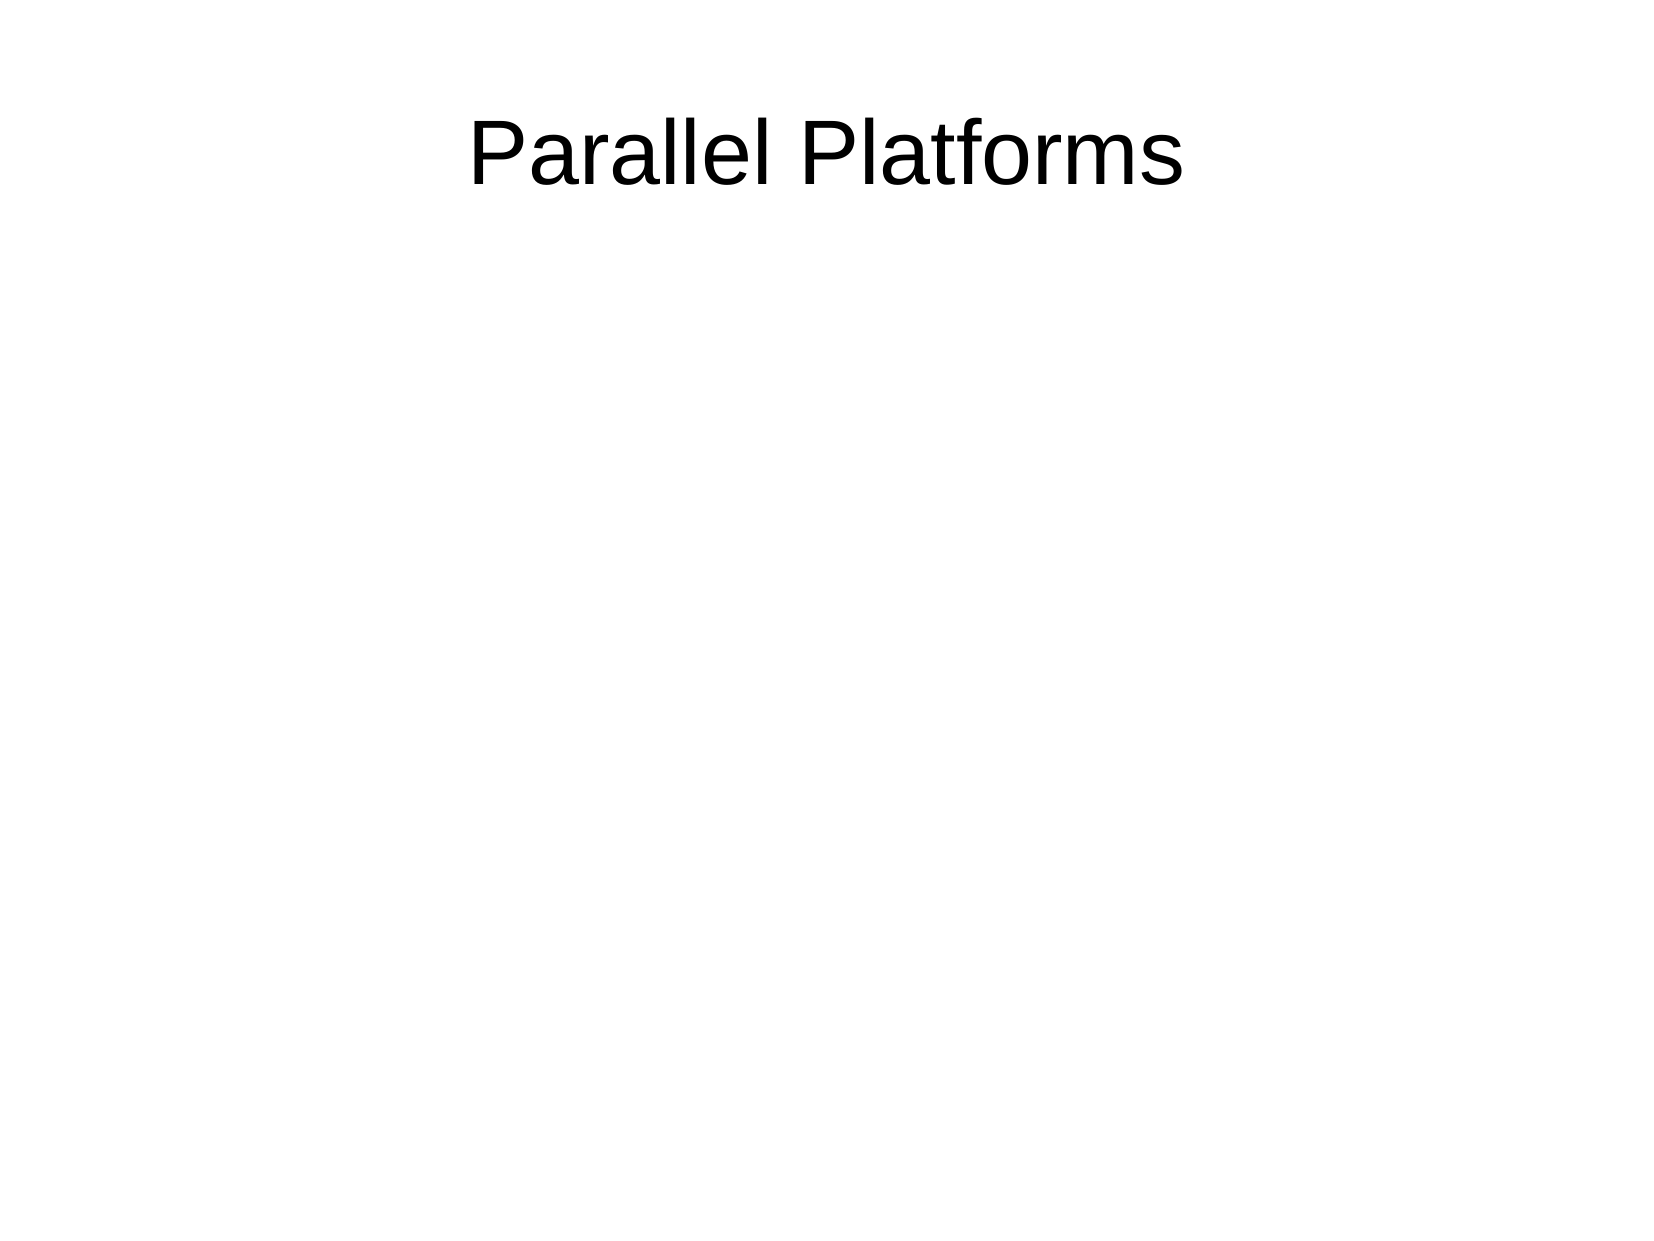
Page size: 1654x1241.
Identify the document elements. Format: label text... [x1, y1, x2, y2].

title Parallel Platforms [82, 49, 1571, 257]
